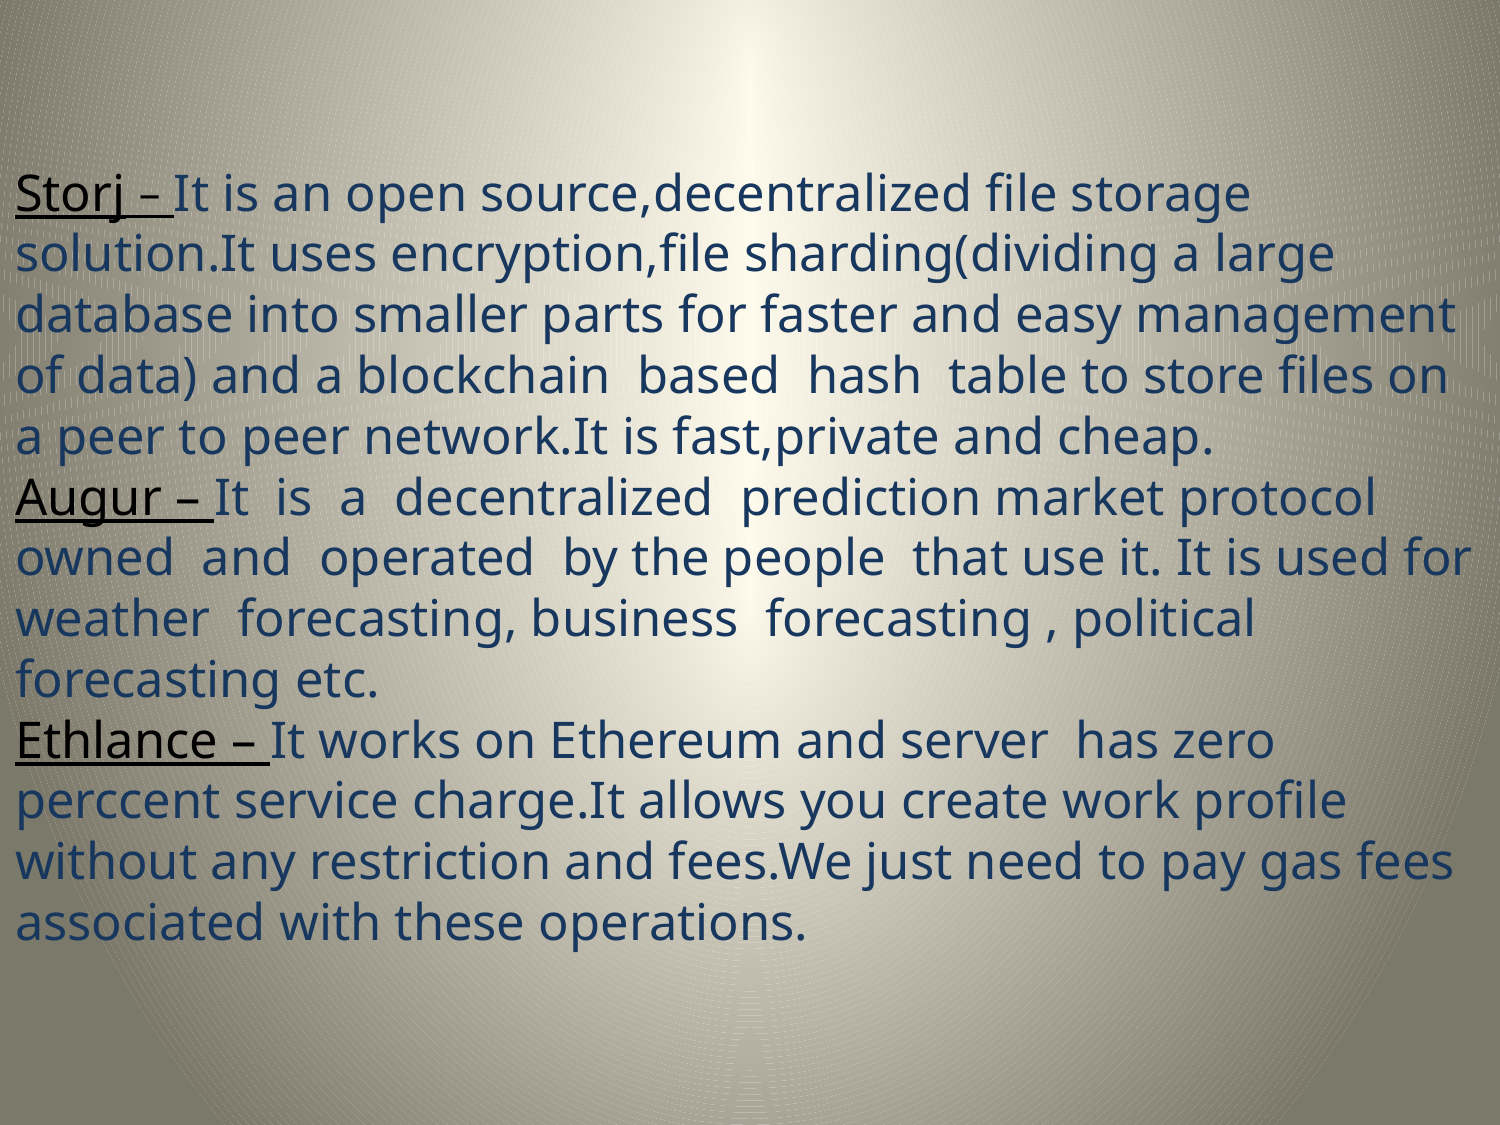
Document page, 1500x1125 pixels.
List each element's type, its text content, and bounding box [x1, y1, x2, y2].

title Storj – It is an open source,decentralized file storage solution.It uses encryption,file sharding(dividing a large database into smaller parts for faster and easy management of data) and a blockchain based hash table to store files on a peer to peer network.It is fast,private and cheap. Augur – It is a decentralized prediction market protocol owned and operated by the people that use it. It is used for weather forecasting, business forecasting , political forecasting etc. Ethlance – It works on Ethereum and server has zero perccent service charge.It allows you create work profile without any restriction and fees.We just need to pay gas fees associated with these operations. [0, 0, 1495, 1111]
